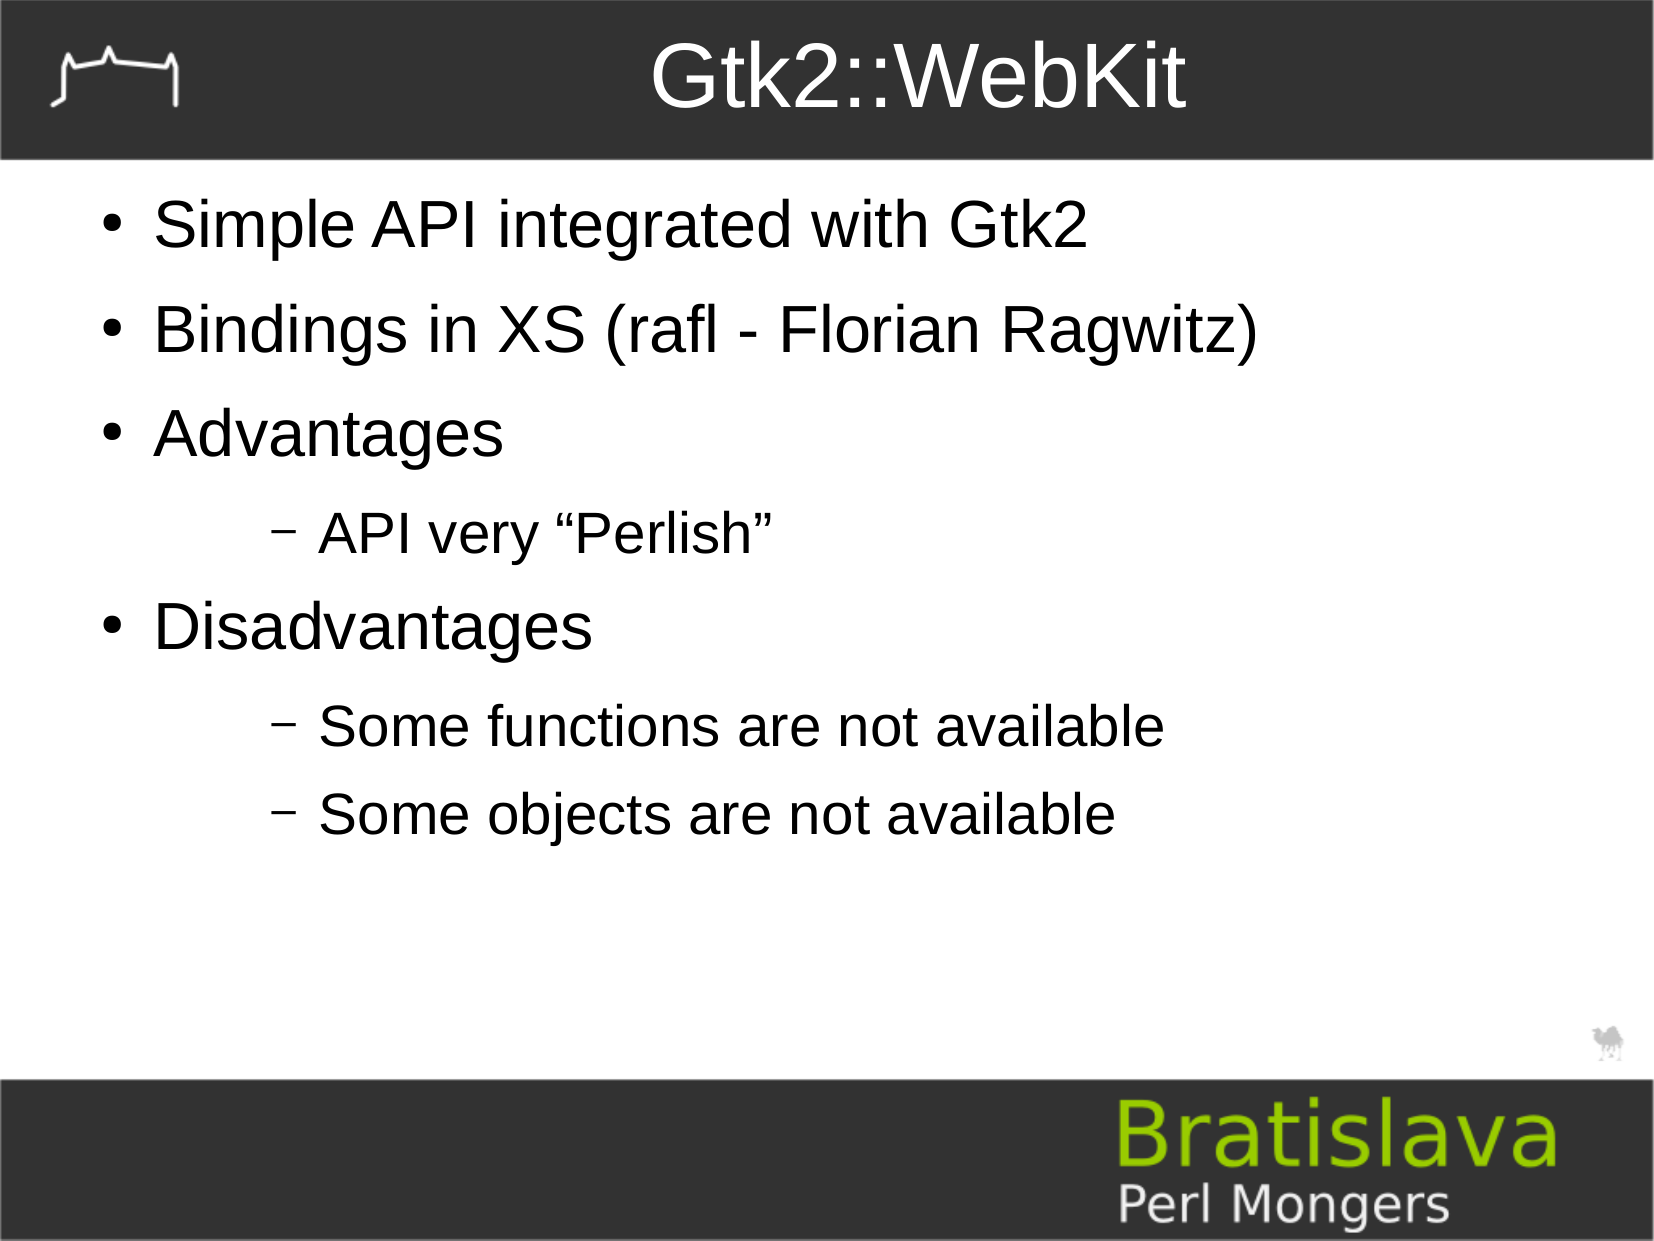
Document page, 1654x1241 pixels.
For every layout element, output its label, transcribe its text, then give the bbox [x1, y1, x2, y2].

title Gtk2::WebKit [193, 24, 1645, 128]
picture [0, 0, 1654, 1241]
list Simple API integrated with Gtk2 Bindings in XS (rafl - Florian Ragwitz) Advantages API very “Perlish” Disadvantages Some functions are not available Some objects are not available [82, 187, 1576, 1036]
